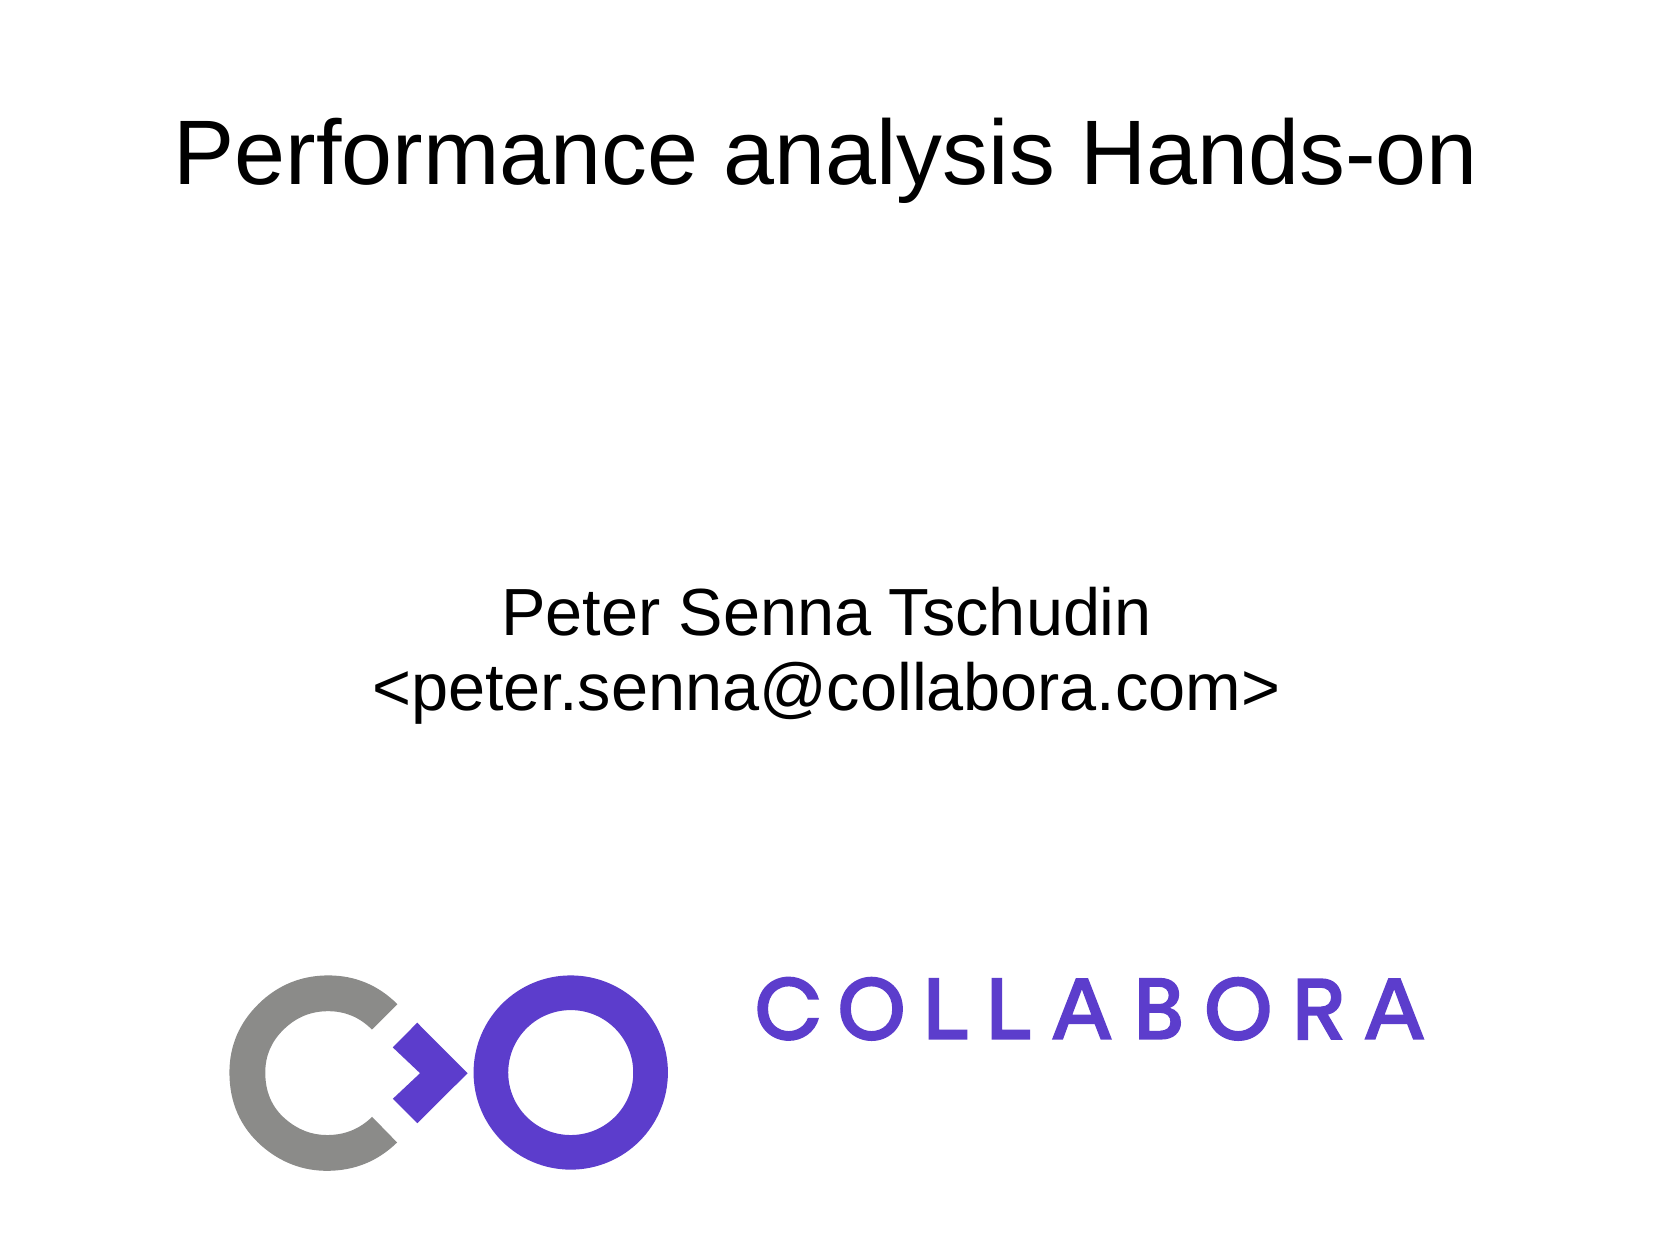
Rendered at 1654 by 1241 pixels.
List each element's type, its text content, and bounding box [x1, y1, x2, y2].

picture [225, 971, 1429, 1174]
subtitle Peter Senna Tschudin <peter.senna@collabora.com> [82, 290, 1571, 1010]
title Performance analysis Hands-on [82, 49, 1571, 257]
